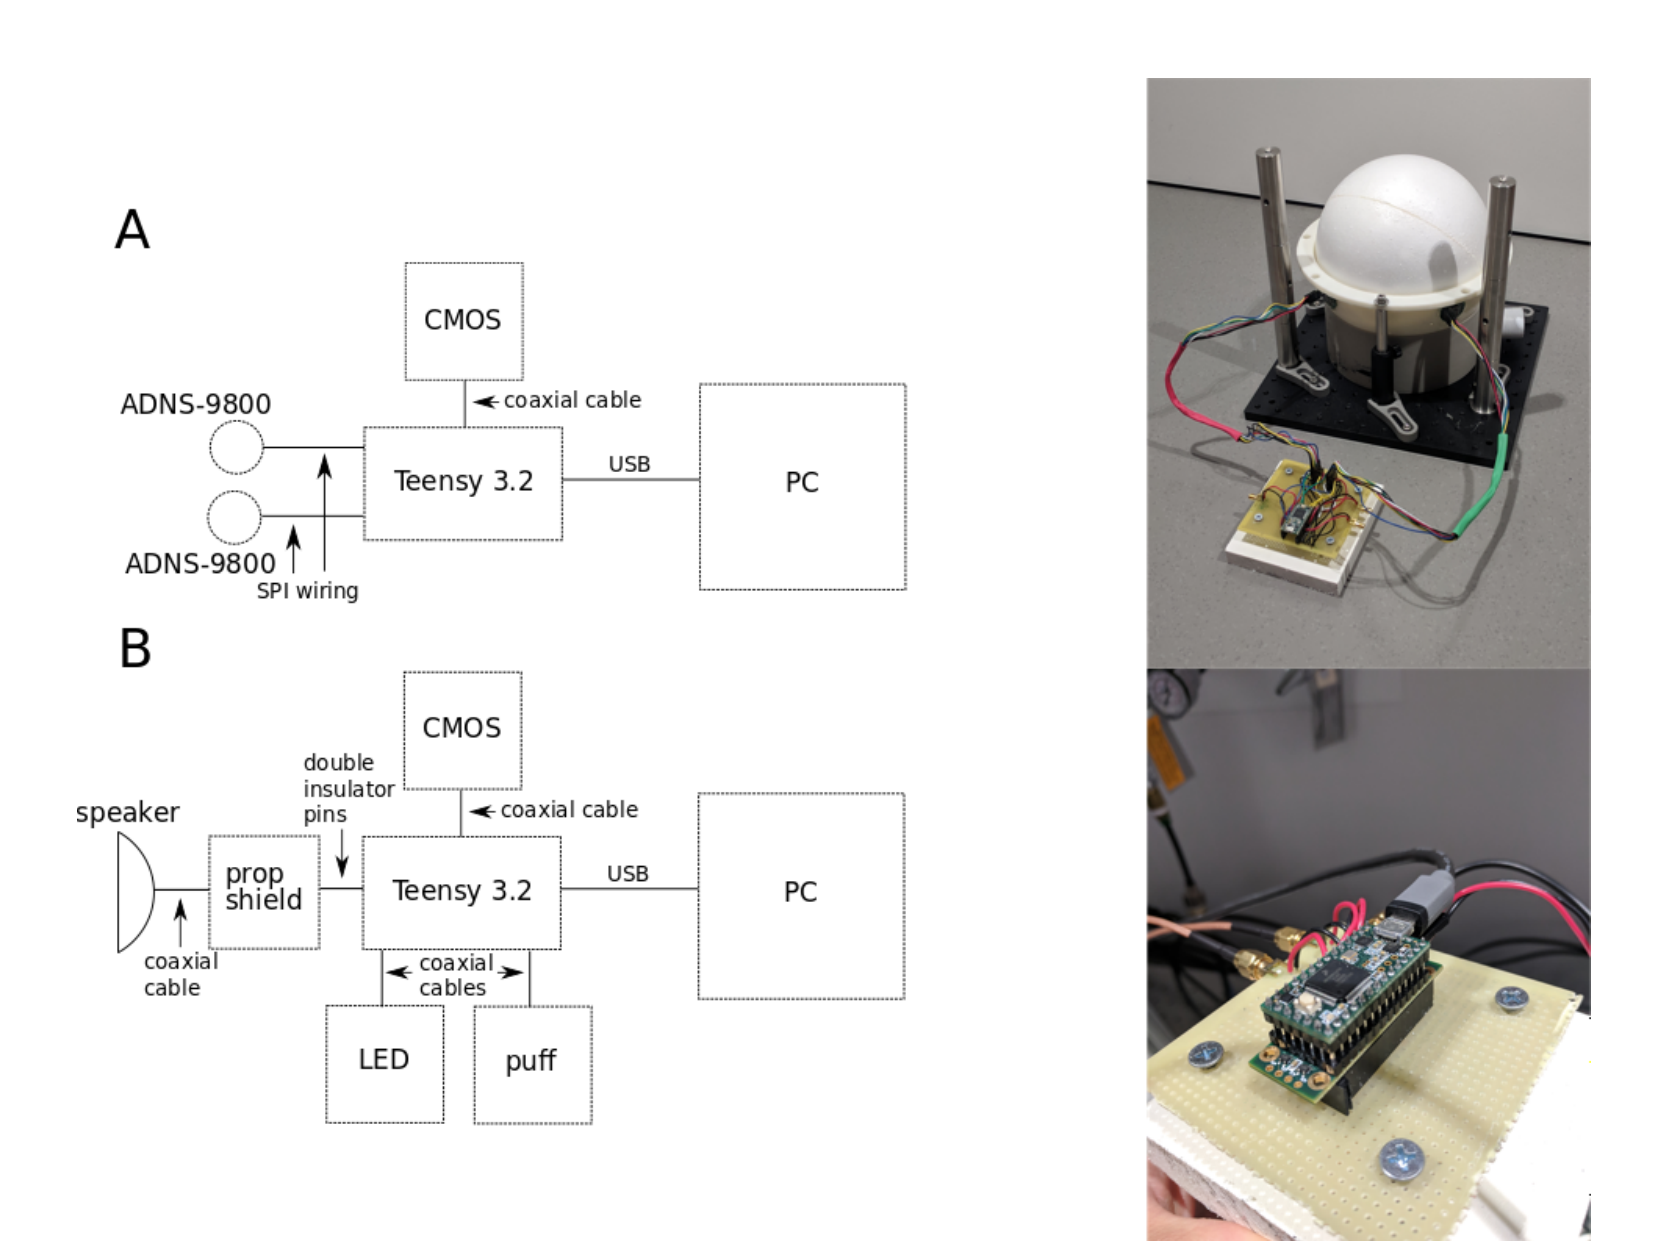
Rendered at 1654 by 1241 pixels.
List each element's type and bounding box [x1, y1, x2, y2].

picture [77, 78, 1591, 1241]
